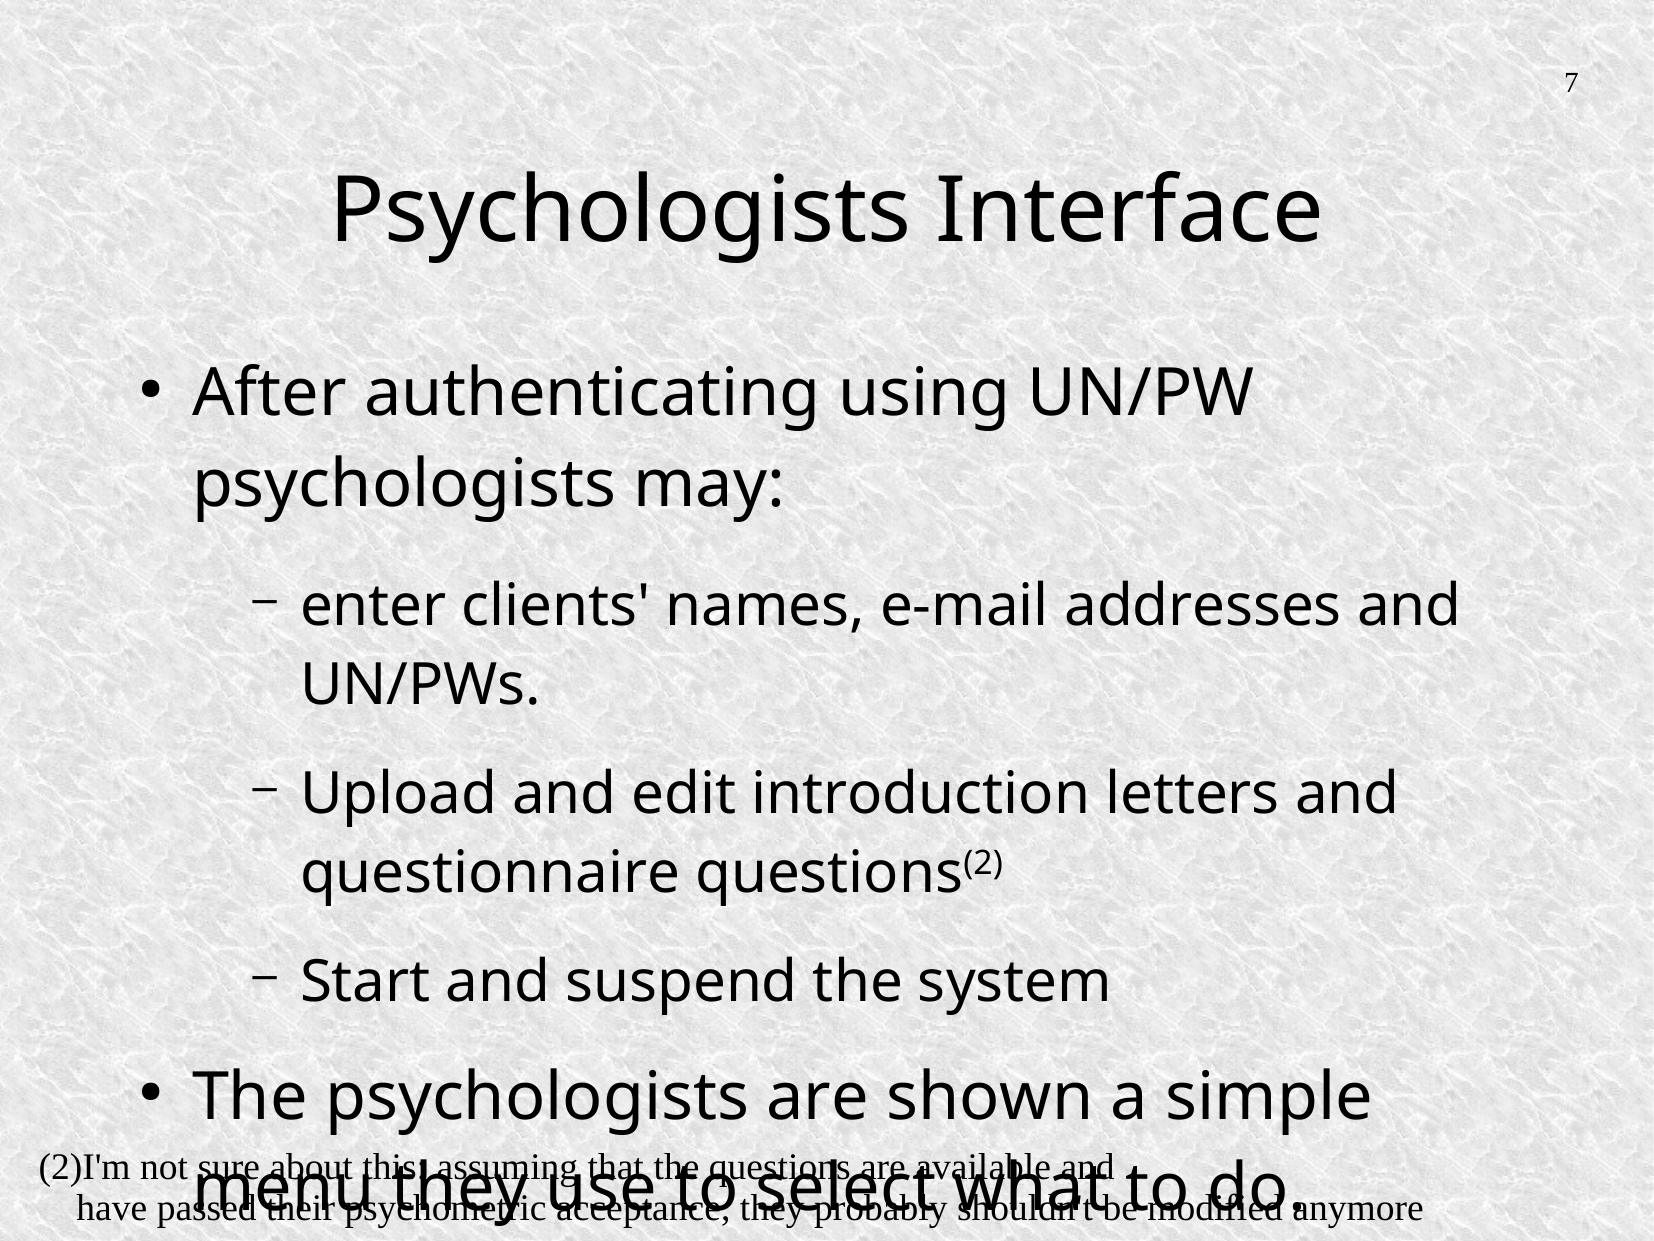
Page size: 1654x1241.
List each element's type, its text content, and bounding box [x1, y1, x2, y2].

list After authenticating using UN/PW psychologists may: enter clients' names, e-mail addresses and UN/PWs. Upload and edit introduction letters and questionnaire questions(2) Start and suspend the system The psychologists are shown a simple menu they use to select what to do. [121, 344, 1567, 1126]
text_box (2)I'm not sure about this: assuming that the questions are available and have passed their psychometric acceptance, they probably shouldn't be modified anymore [38, 1145, 1426, 1229]
title Psychologists Interface [121, 102, 1534, 310]
picture [0, 0, 1654, 1241]
